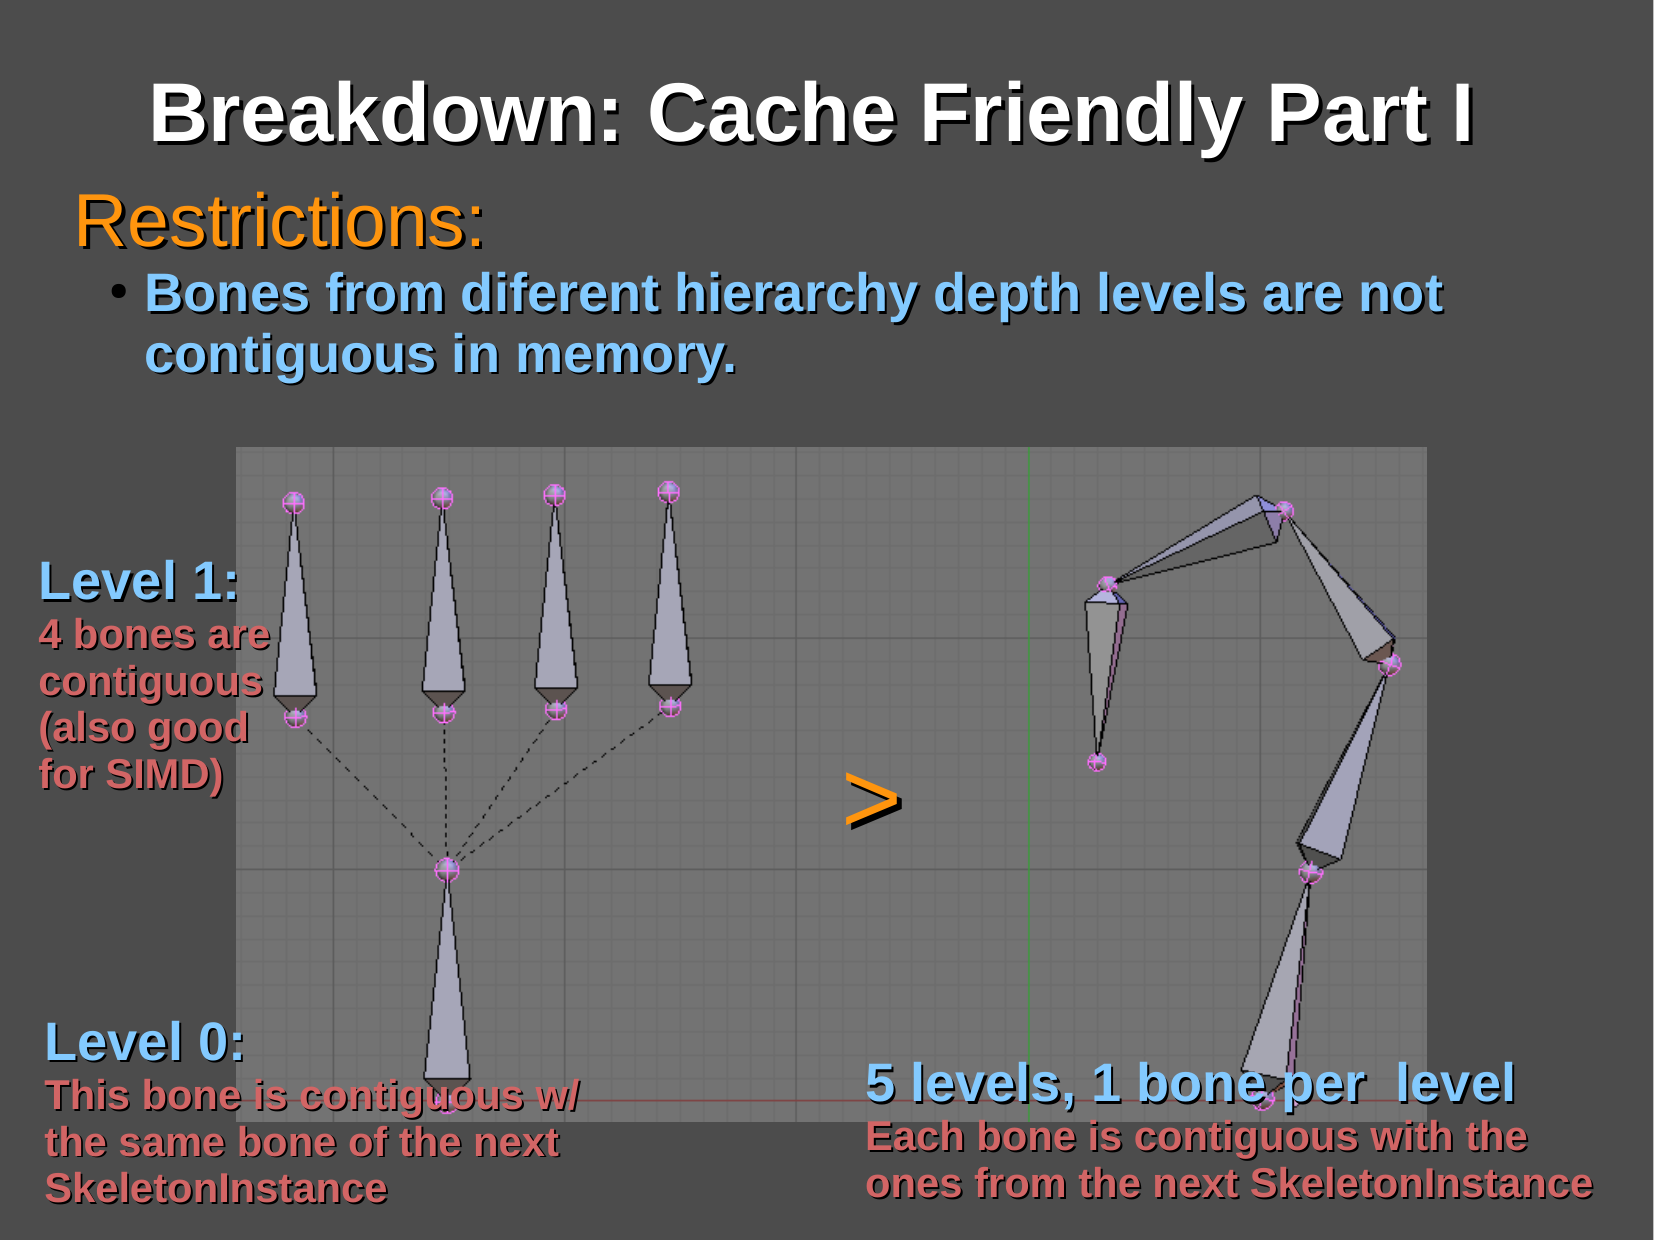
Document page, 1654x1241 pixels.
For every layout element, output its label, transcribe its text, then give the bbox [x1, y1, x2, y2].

text_box 5 levels, 1 bone per level Each bone is contiguous with the ones from the next SkeletonInstance [850, 1045, 1619, 1241]
text_box Restrictions: Bones from diferent hierarchy depth levels are not contiguous in memory. [59, 171, 1565, 392]
picture [236, 447, 1427, 1123]
text_box > [826, 732, 916, 864]
text_box Level 1: 4 bones are contiguous (also good for SIMD) [23, 543, 296, 807]
text_box Level 0: This bone is contiguous w/ the same bone of the next SkeletonInstance [29, 1003, 644, 1221]
text_box Breakdown: Cache Friendly Part I [88, 59, 1536, 168]
